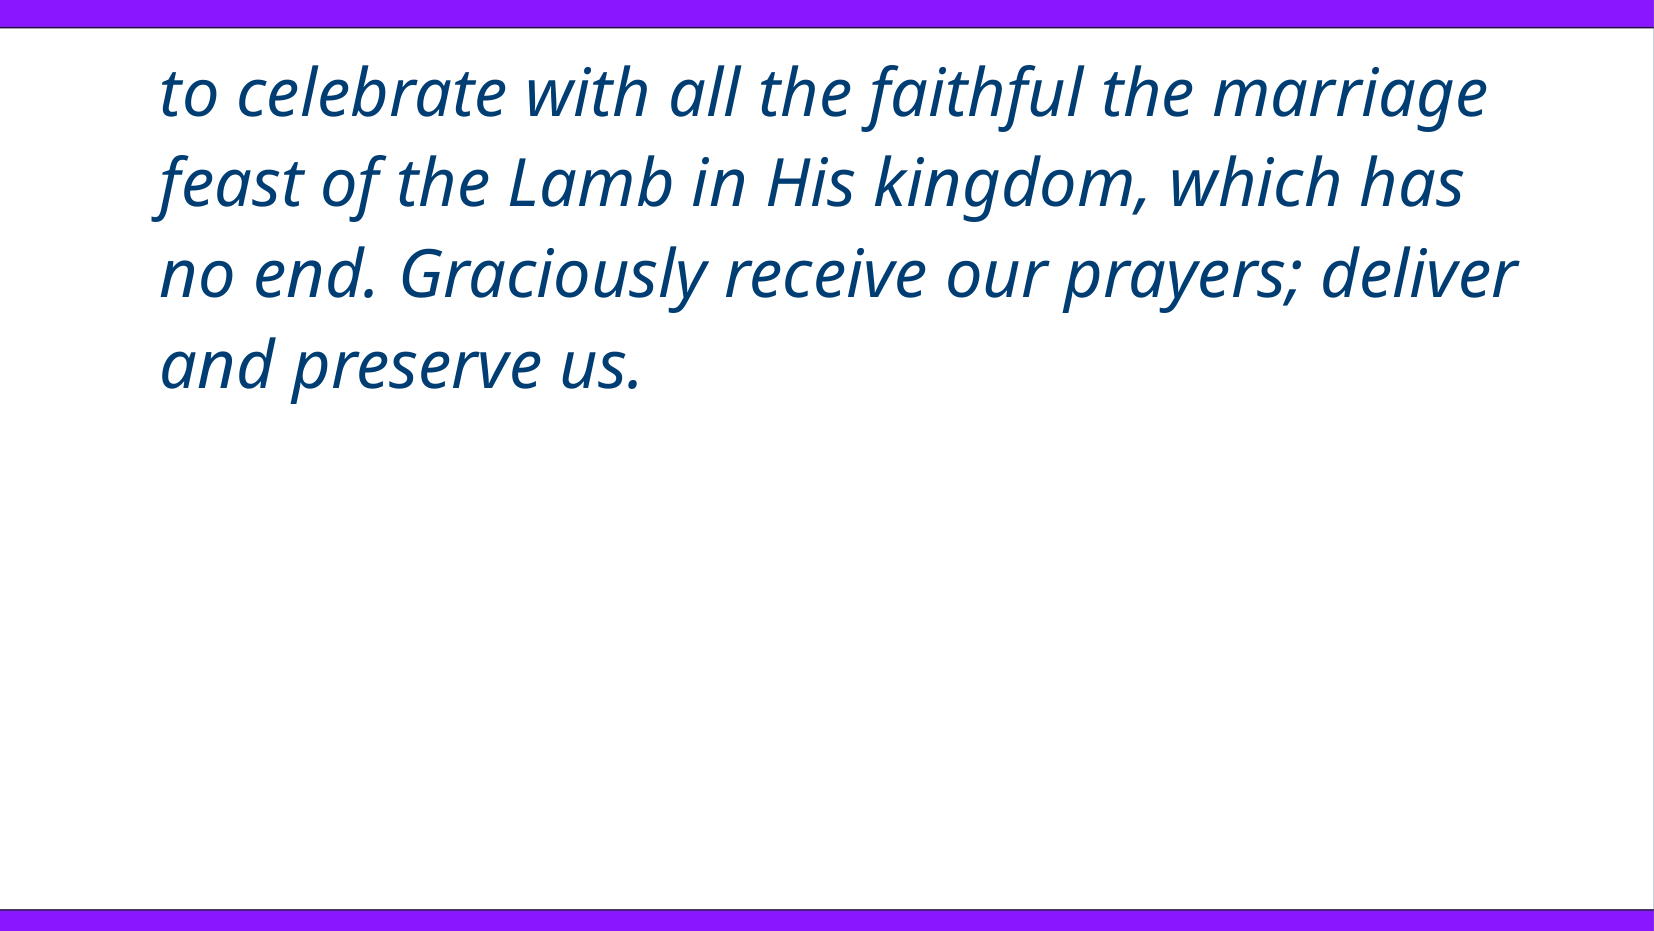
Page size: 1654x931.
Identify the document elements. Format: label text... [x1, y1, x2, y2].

text_box to celebrate with all the faithful the marriage feast of the Lamb in His kingdom, which has no end. Graciously receive our prayers; deliver and preserve us. [76, 37, 1592, 421]
picture [0, 0, 1654, 931]
